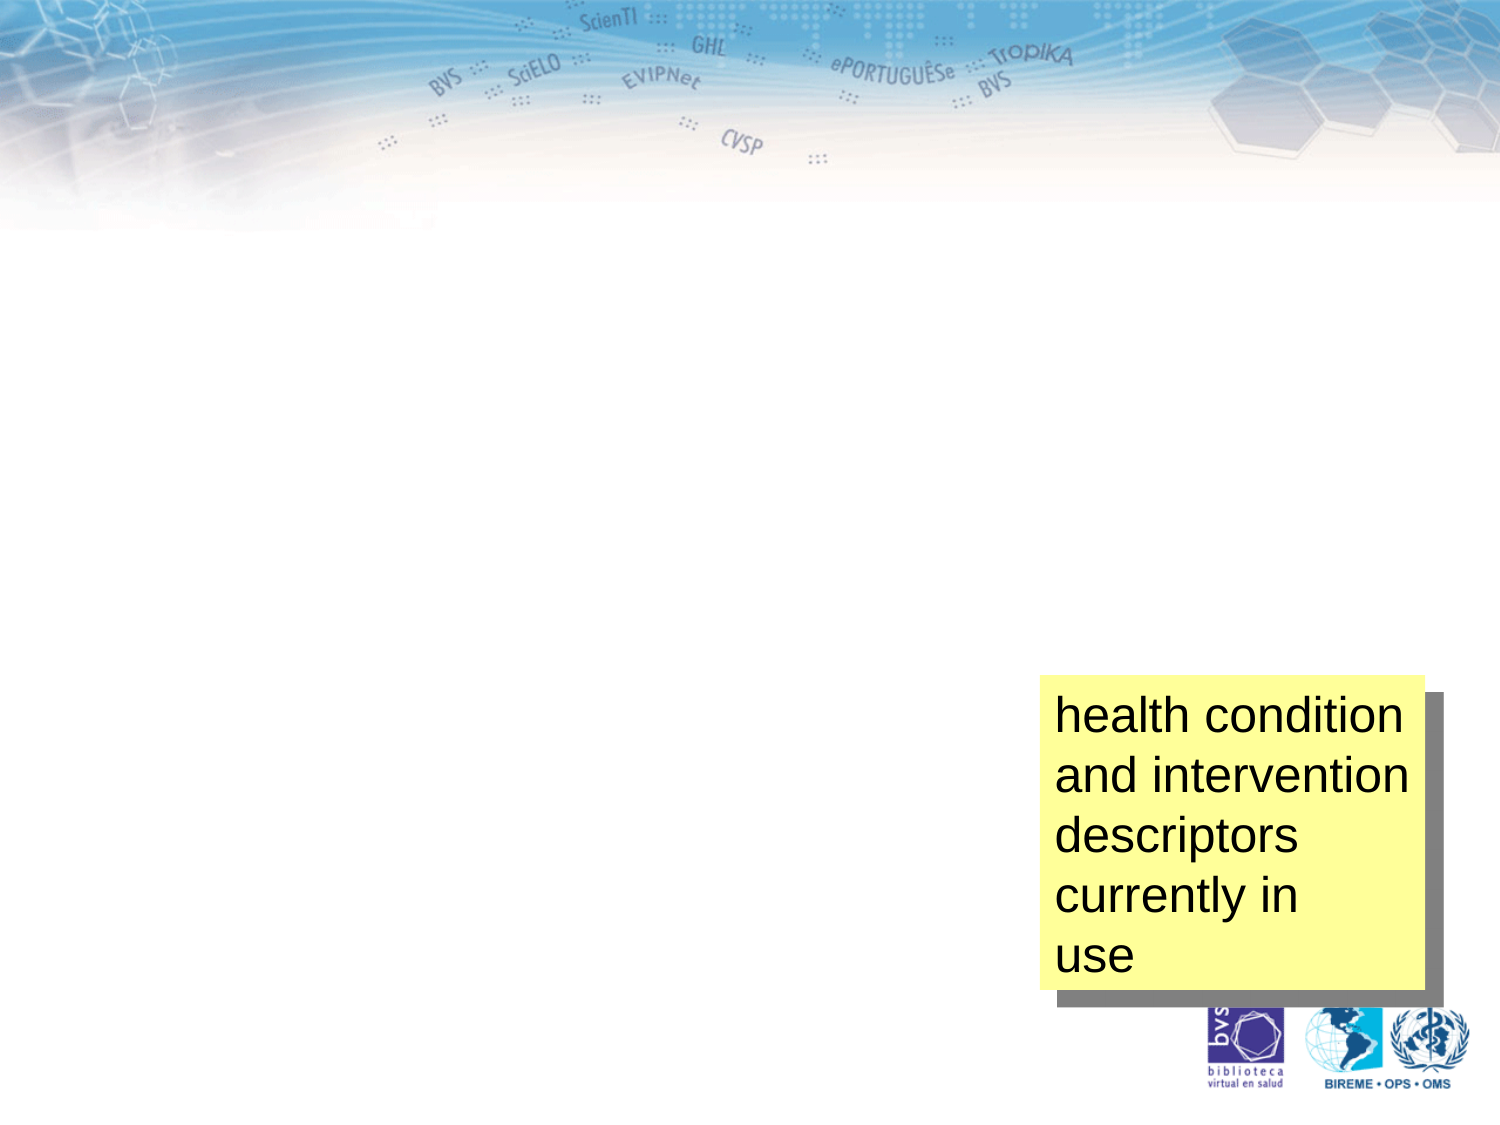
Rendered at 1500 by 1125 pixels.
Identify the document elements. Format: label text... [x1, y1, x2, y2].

picture [0, 0, 1500, 1125]
text_box health condition and intervention descriptors currently in use [1039, 675, 1426, 990]
